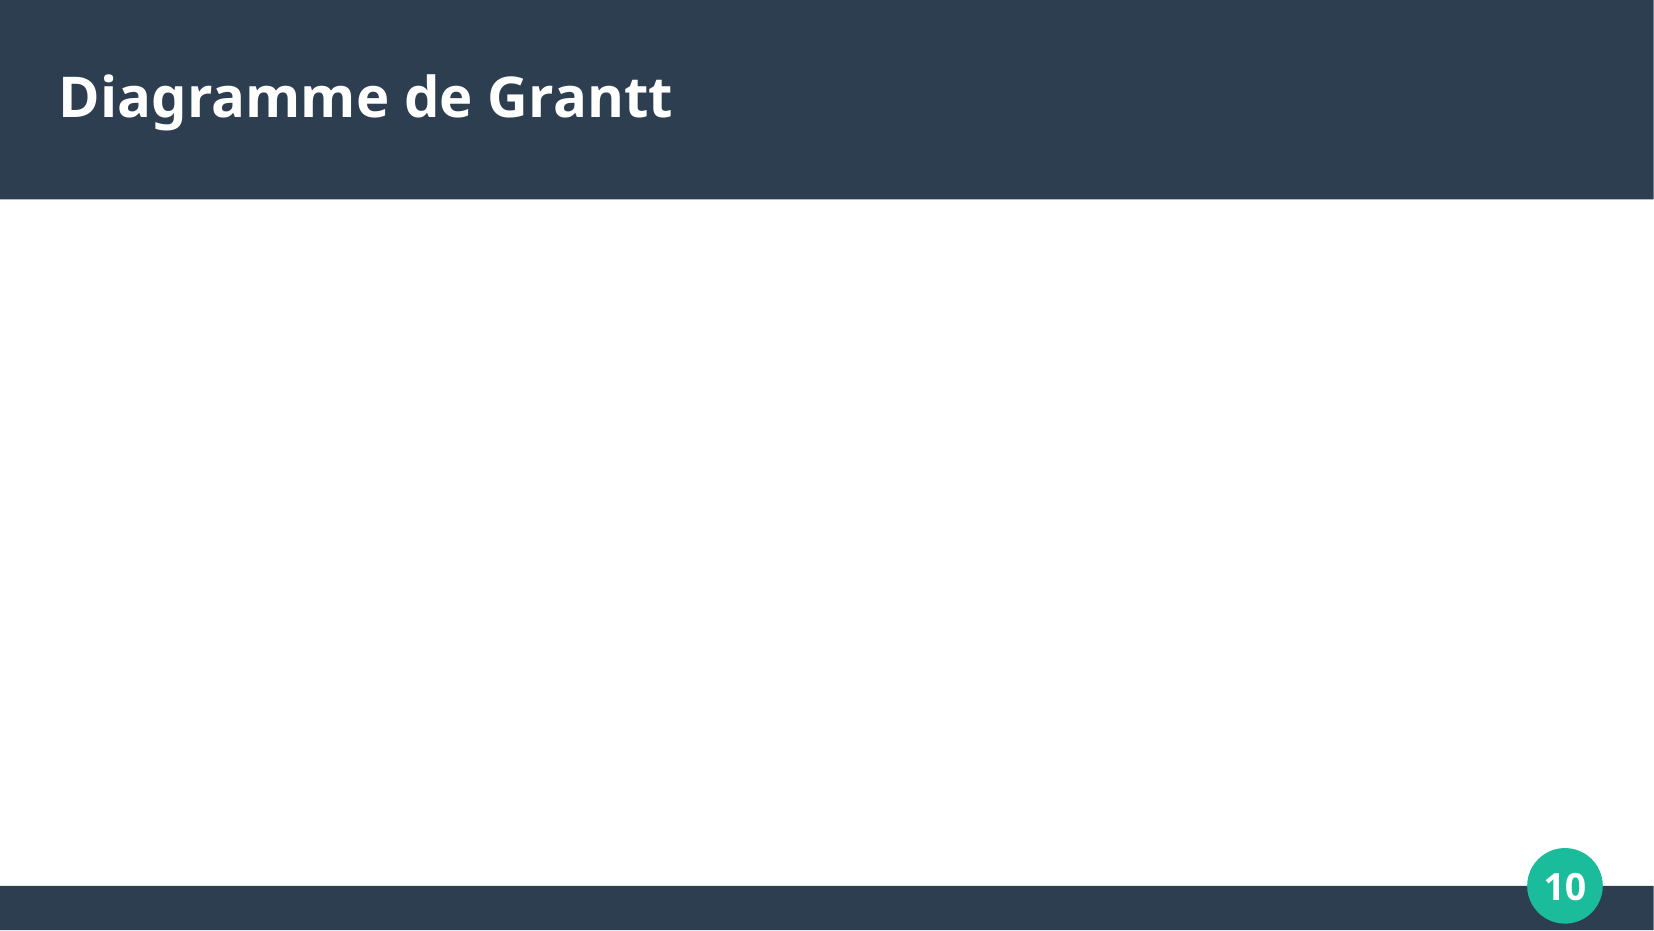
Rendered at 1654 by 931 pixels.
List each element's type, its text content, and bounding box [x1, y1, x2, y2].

title Diagramme de Grantt [59, 37, 1595, 155]
